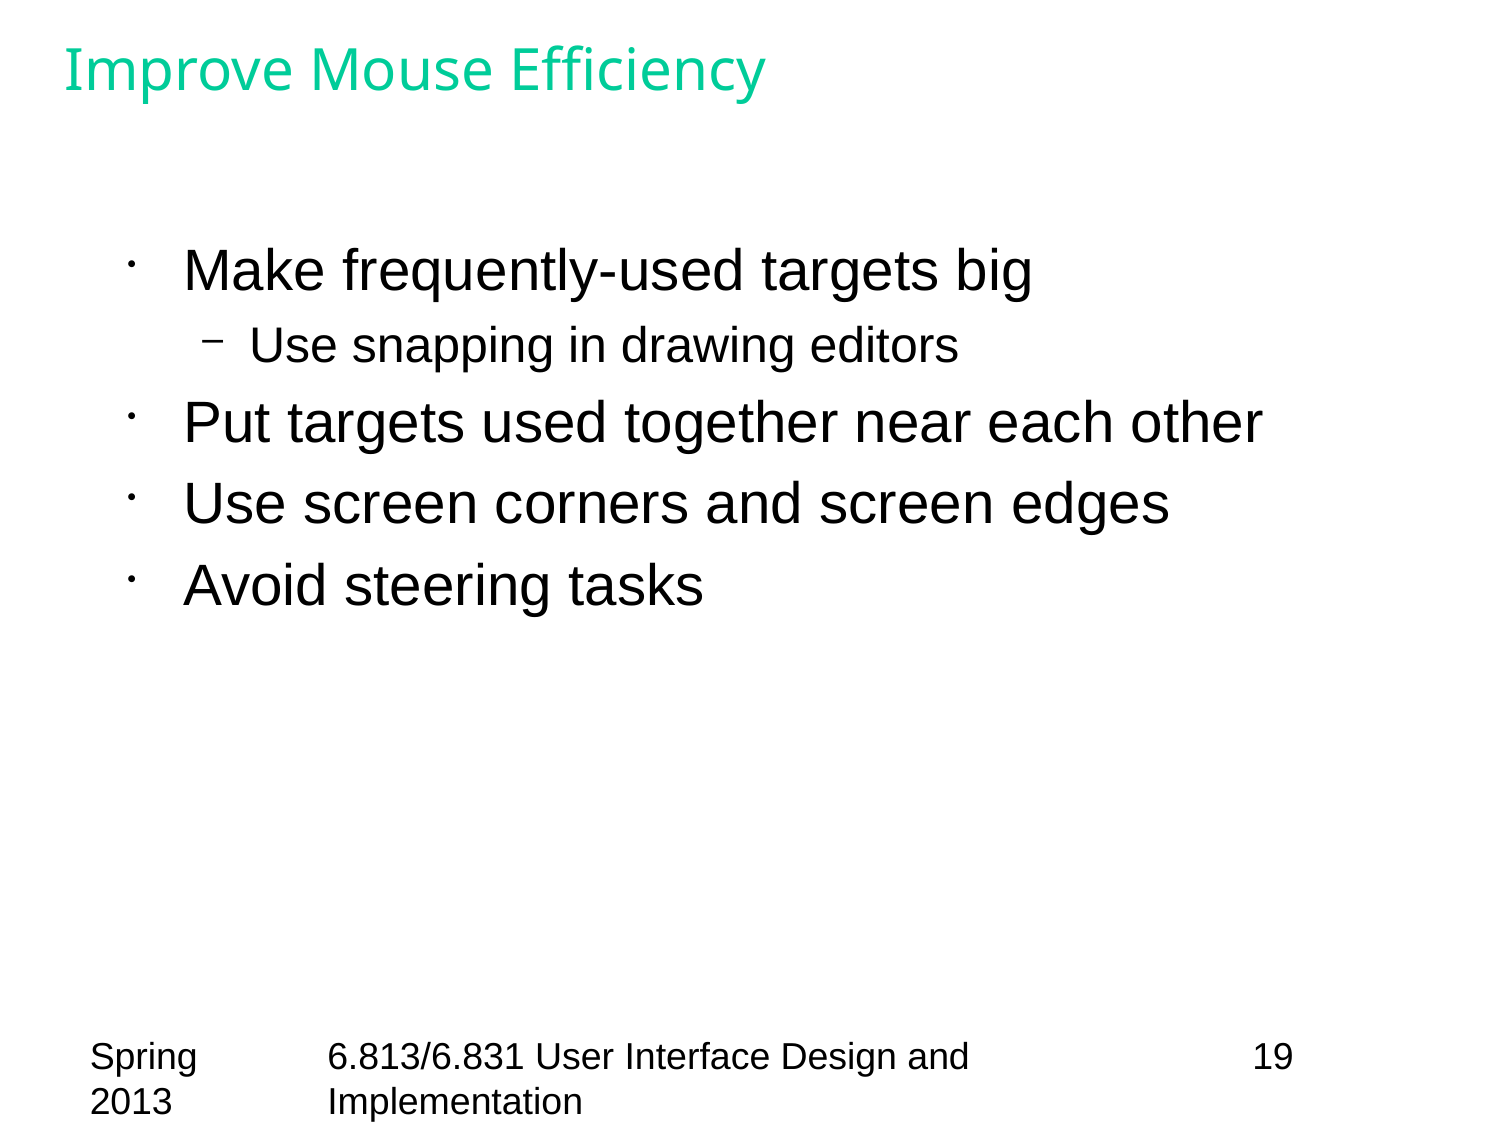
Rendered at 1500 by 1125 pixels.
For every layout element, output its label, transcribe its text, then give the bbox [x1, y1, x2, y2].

list Make frequently-used targets big Use snapping in drawing editors Put targets used together near each other Use screen corners and screen edges Avoid steering tasks [112, 224, 1388, 1000]
slide_number <number> [1237, 1024, 1425, 1103]
footer 6.813/6.831 User Interface Design and Implementation [312, 1024, 1225, 1103]
slide_number Spring 2013 [75, 1024, 300, 1103]
title Improve Mouse Efficiency [50, 24, 1438, 150]
